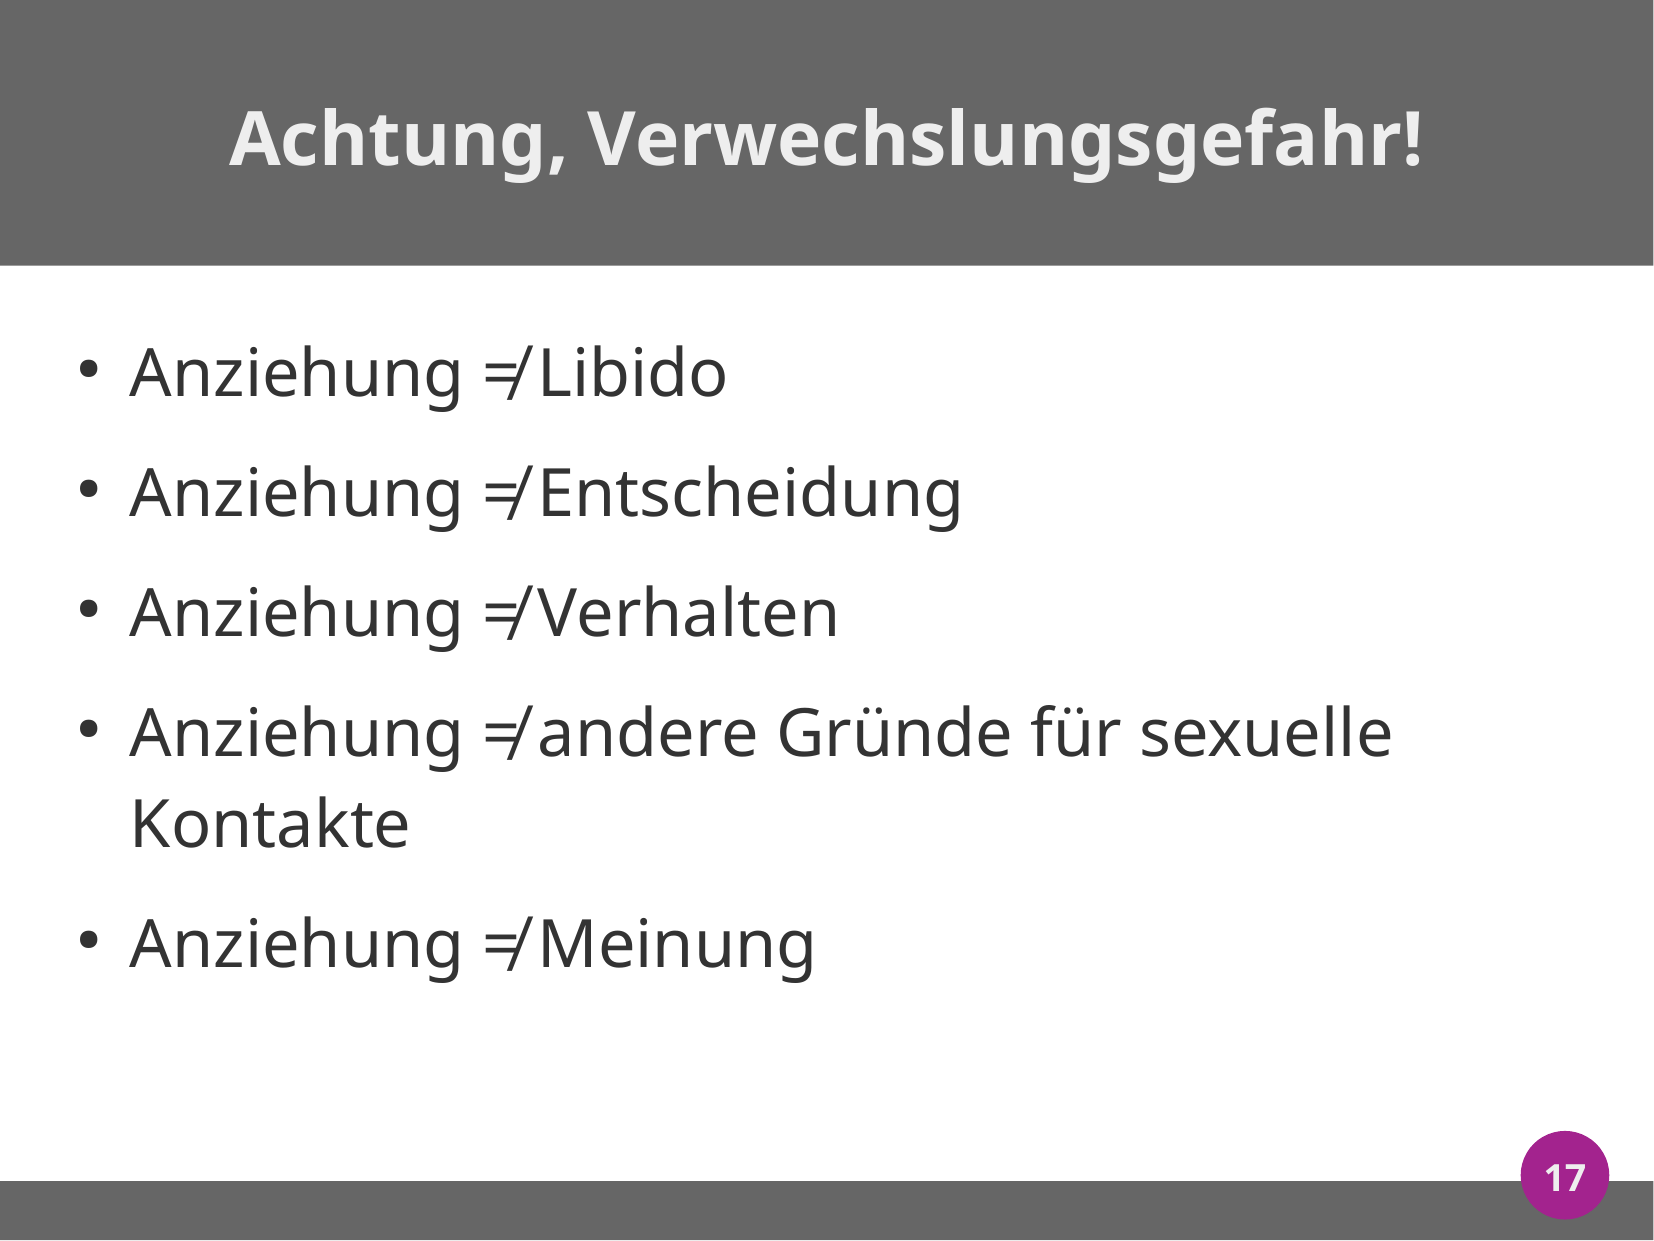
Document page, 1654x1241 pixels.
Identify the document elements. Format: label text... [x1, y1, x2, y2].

list Anziehung ≠ Libido Anziehung ≠ Entscheidung Anziehung ≠ Verhalten Anziehung ≠ andere Gründe für sexuelle Kontakte Anziehung ≠ Meinung [59, 324, 1595, 1152]
title Achtung, Verwechslungsgefahr! [59, 11, 1595, 260]
